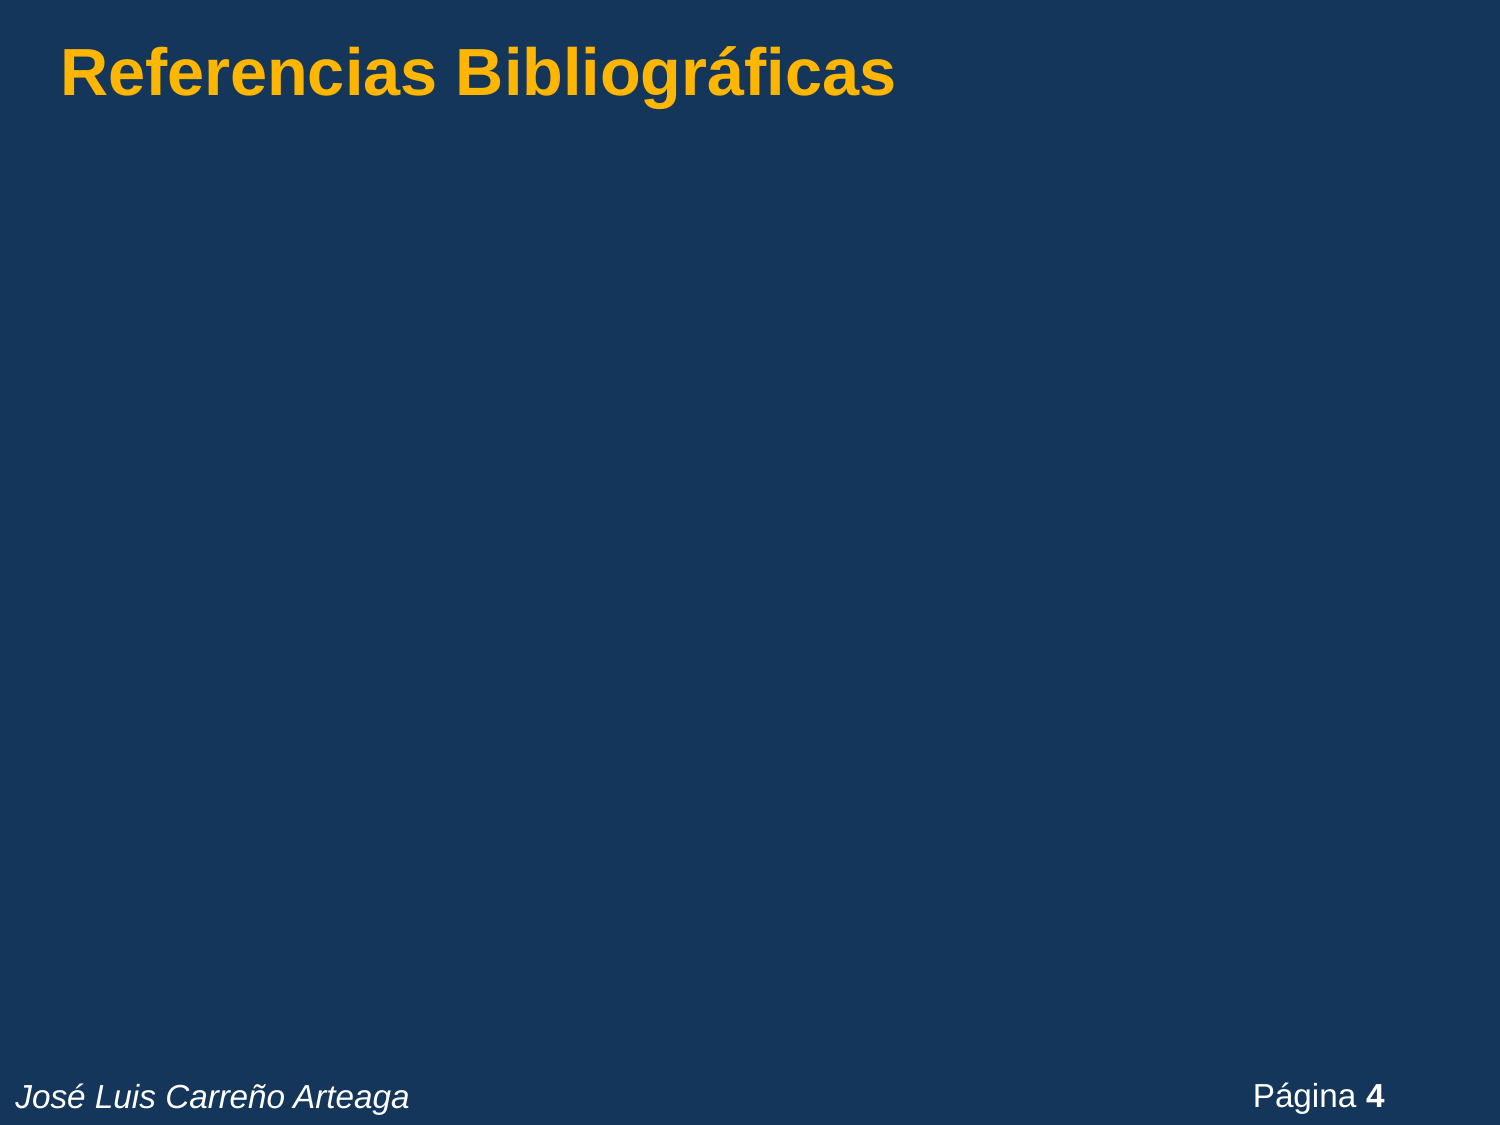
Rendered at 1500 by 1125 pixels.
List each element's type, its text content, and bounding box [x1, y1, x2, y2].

title Referencias Bibliográficas [0, 0, 1500, 113]
